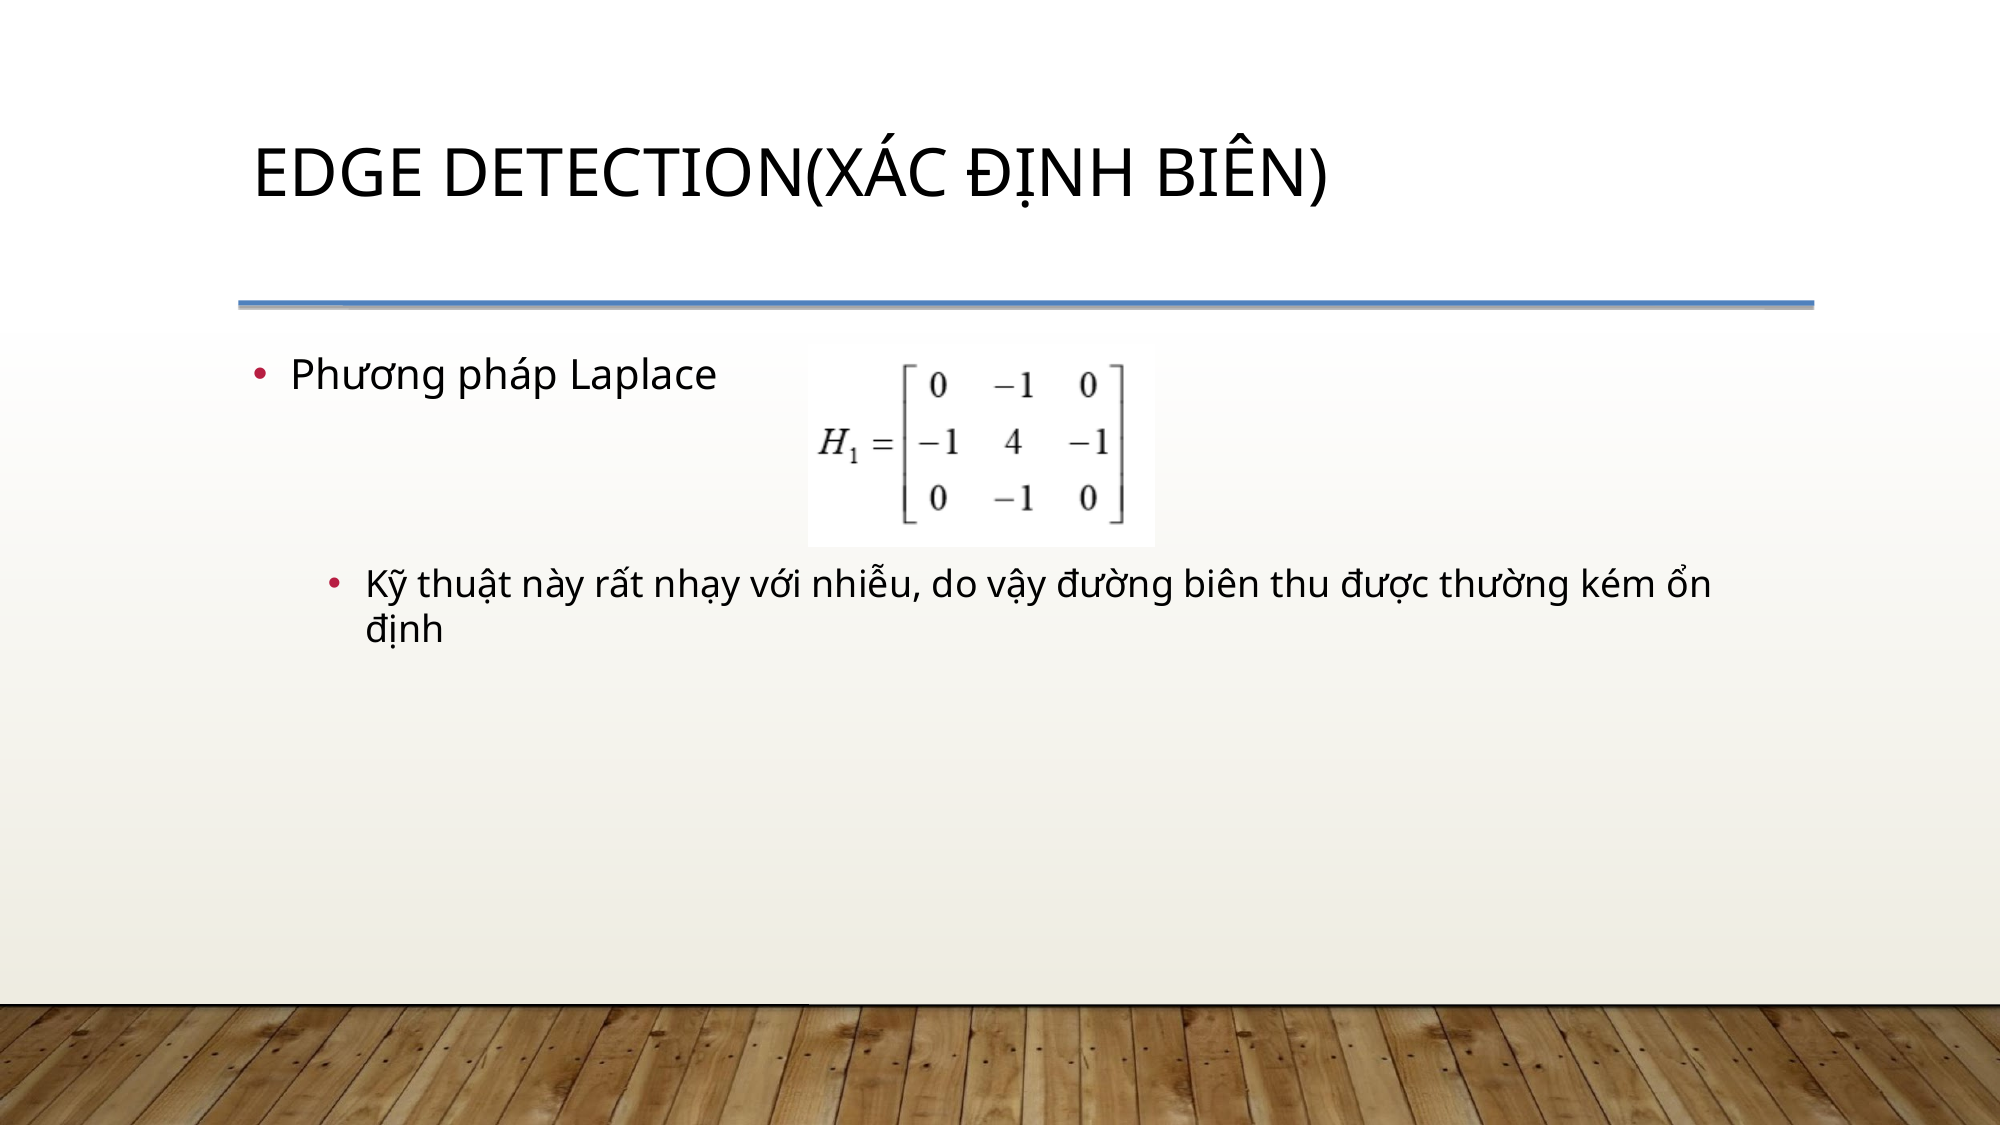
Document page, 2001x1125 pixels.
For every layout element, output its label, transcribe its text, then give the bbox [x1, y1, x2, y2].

text_box EDGE DETECTION(XÁC ĐỊNH BIÊN) [238, 131, 1814, 304]
text_box Phương pháp Laplace Kỹ thuật này rất nhạy với nhiễu, do vậy đường biên thu được thường kém ổn định [238, 330, 1814, 897]
picture [0, 1007, 2000, 1125]
picture [808, 344, 1155, 547]
